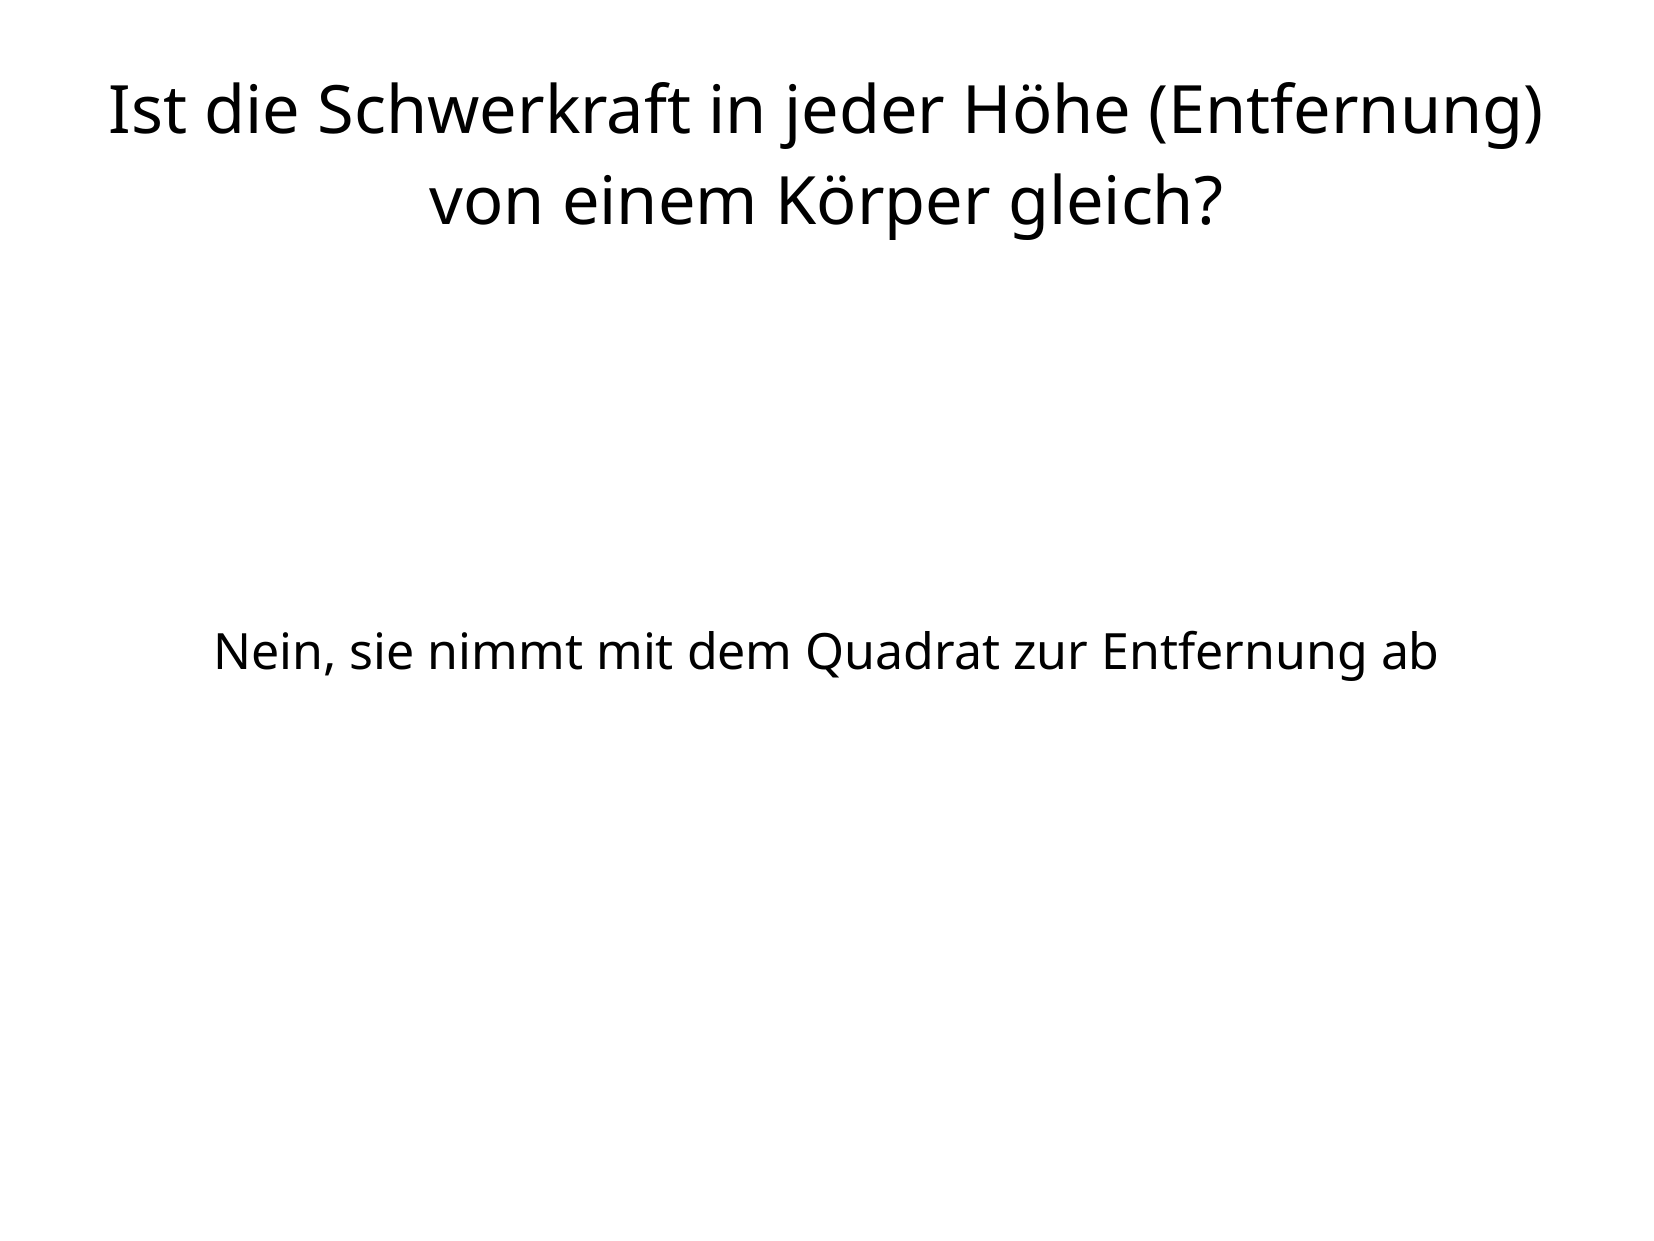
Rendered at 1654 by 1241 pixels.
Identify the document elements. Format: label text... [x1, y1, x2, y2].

subtitle Nein, sie nimmt mit dem Quadrat zur Entfernung ab [82, 290, 1571, 1010]
title Ist die Schwerkraft in jeder Höhe (Entfernung) von einem Körper gleich? [82, 49, 1571, 257]
